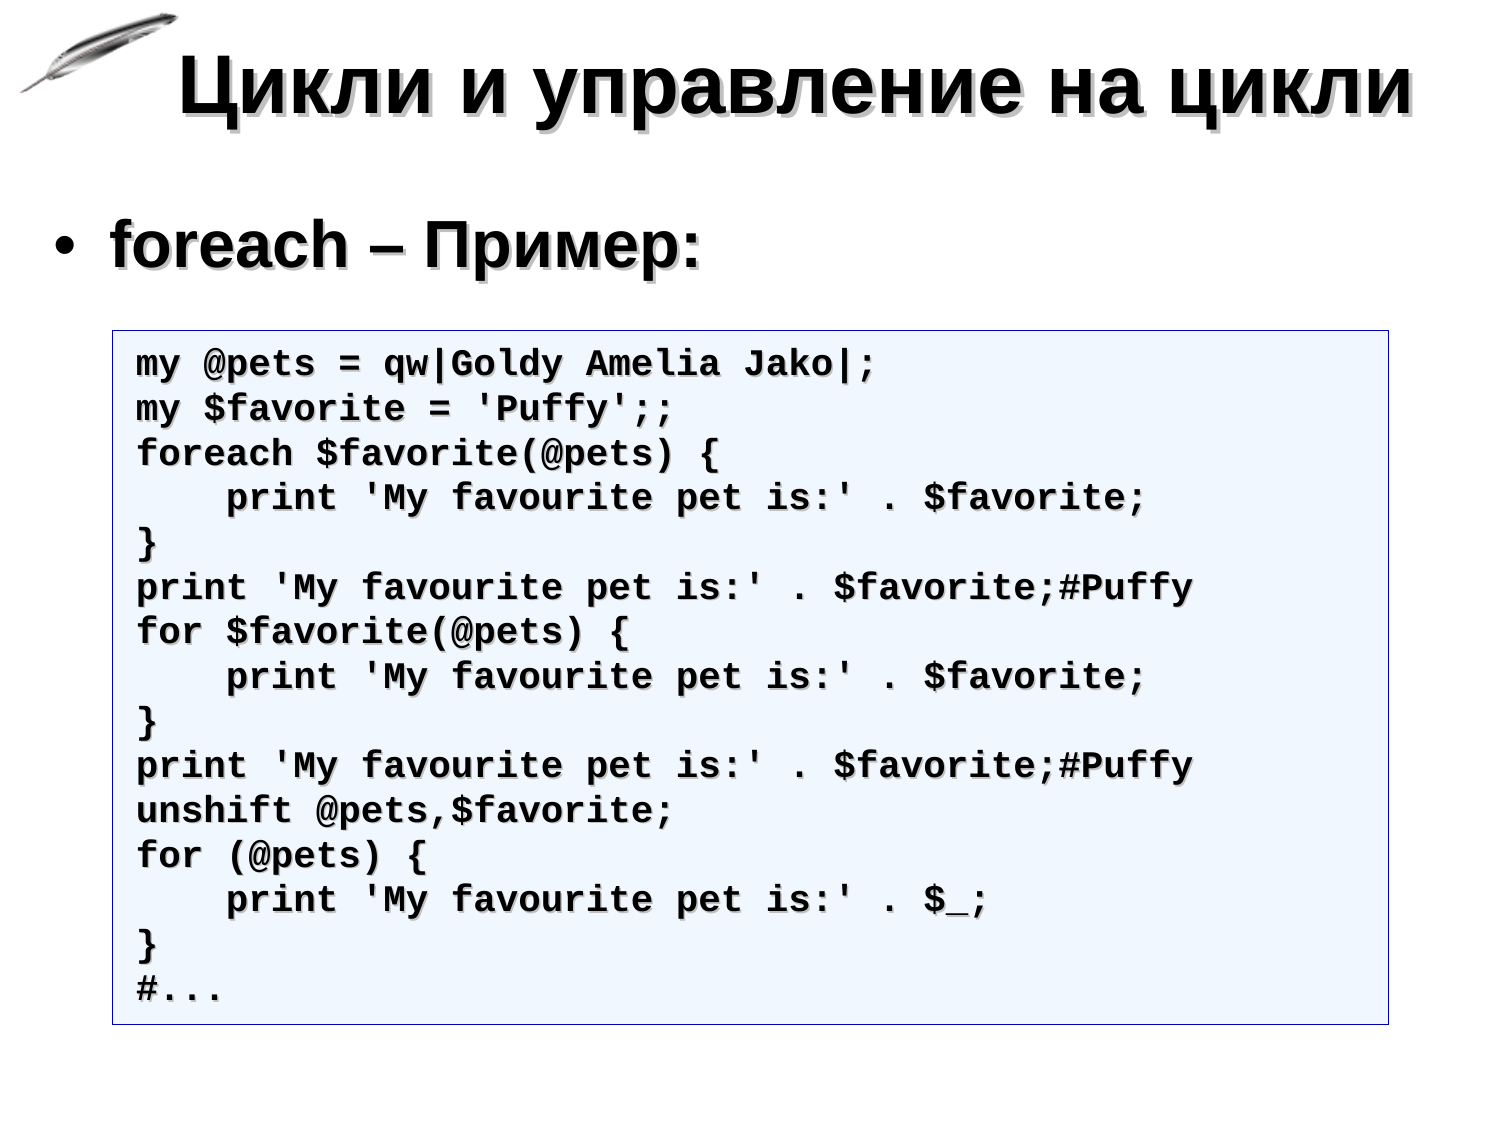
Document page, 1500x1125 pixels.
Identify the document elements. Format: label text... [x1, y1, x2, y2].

picture [16, 11, 177, 95]
text_box my @pets = qw|Goldy Amelia Jako|; my $favorite = 'Puffy';; foreach $favorite(@pets) { print 'My favourite pet is:' . $favorite; } print 'My favourite pet is:' . $favorite;#Puffy for $favorite(@pets) { print 'My favourite pet is:' . $favorite; } print 'My favourite pet is:' . $favorite;#Puffy unshift @pets,$favorite; for (@pets) { print 'My favourite pet is:' . $_; } #... [112, 330, 1389, 1025]
title Цикли и управление на цикли [177, 0, 1459, 179]
list foreach – Пример: [53, 207, 1447, 1084]
